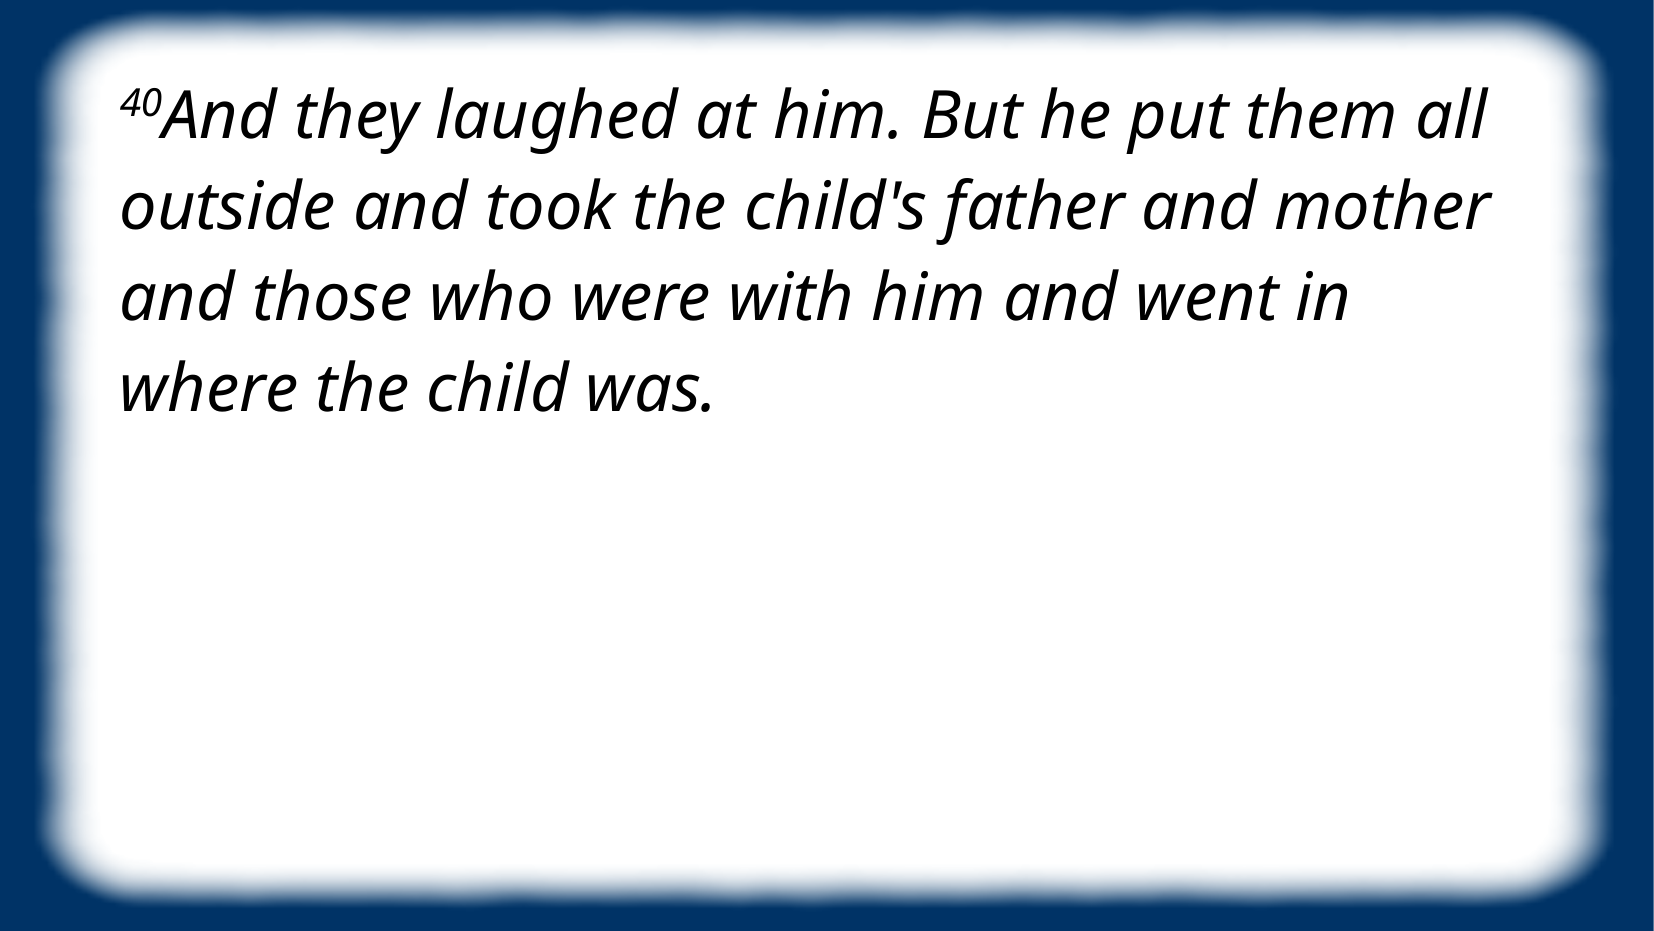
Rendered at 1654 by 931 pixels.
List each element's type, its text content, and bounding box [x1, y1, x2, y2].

picture [0, 0, 1654, 931]
text_box 40And they laughed at him. But he put them all outside and took the child's father and mother and those who were with him and went in where the child was. [105, 60, 1546, 436]
